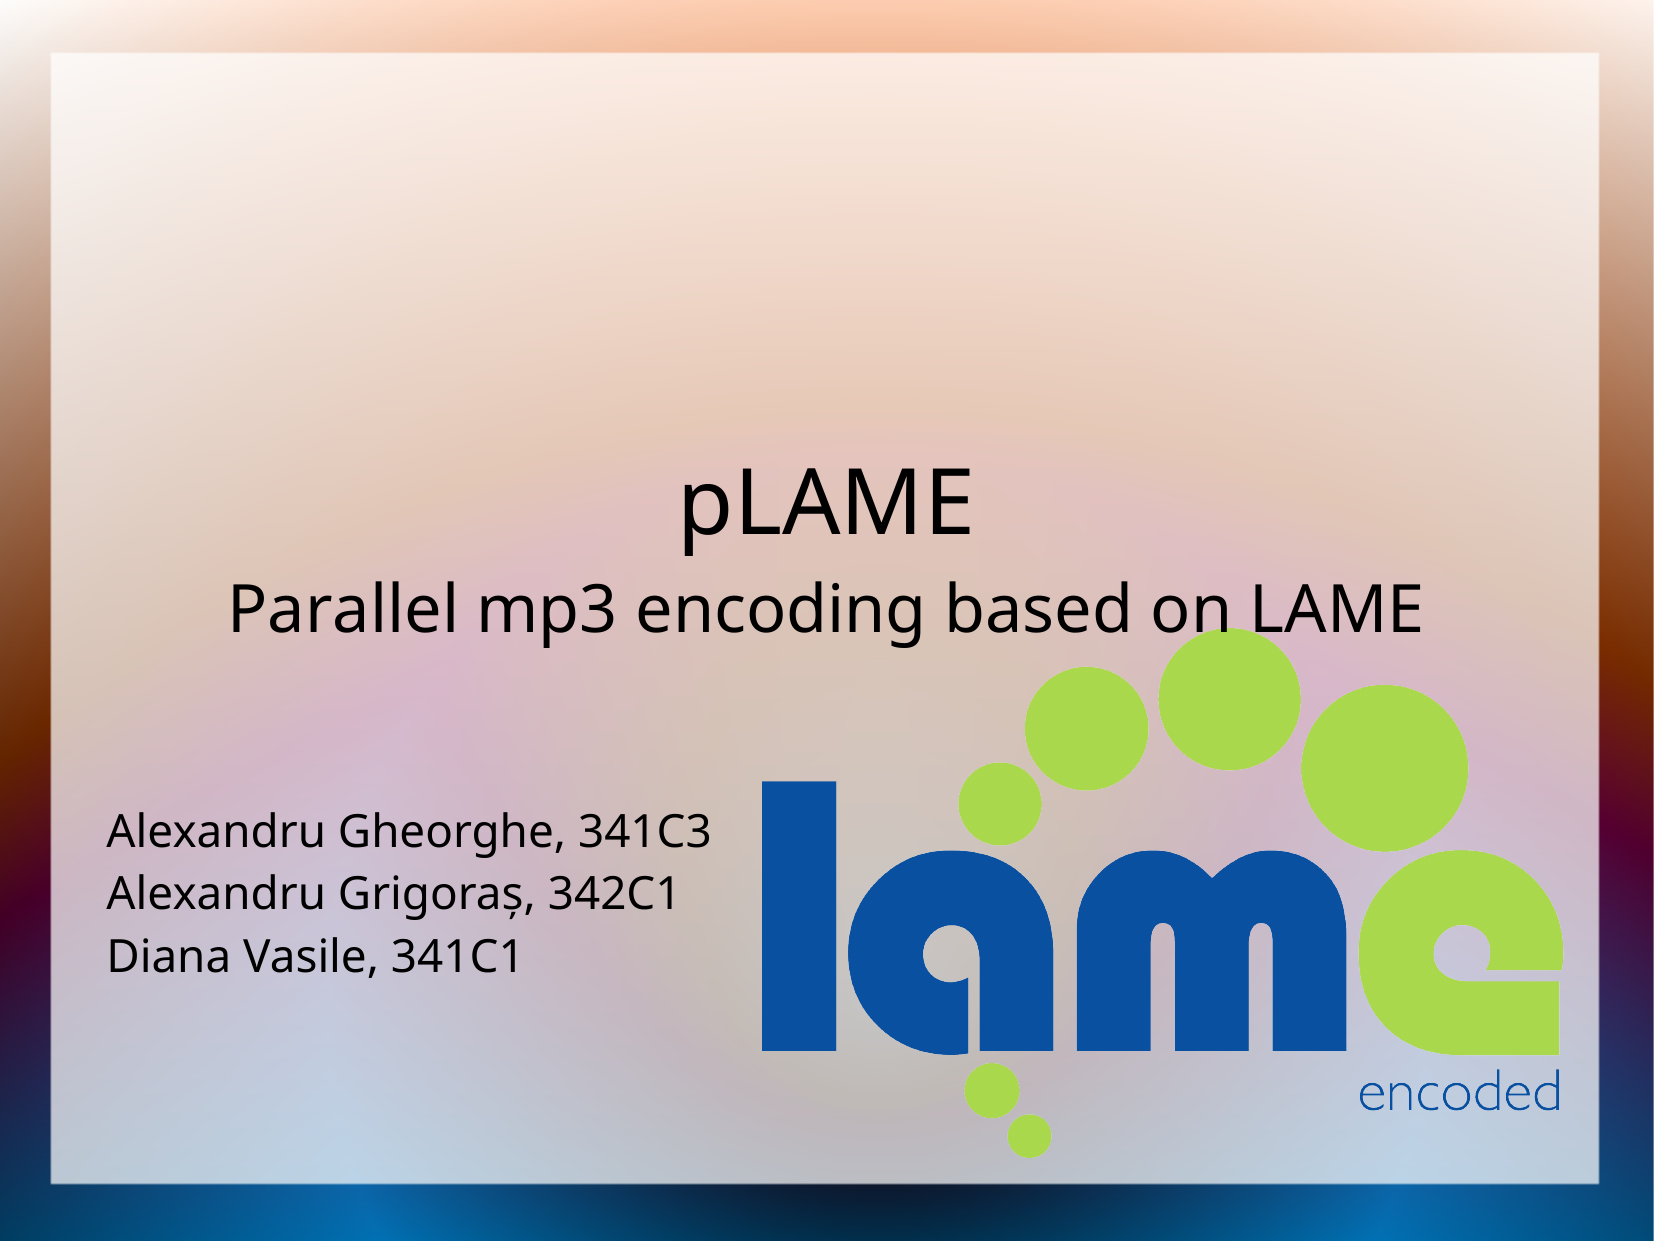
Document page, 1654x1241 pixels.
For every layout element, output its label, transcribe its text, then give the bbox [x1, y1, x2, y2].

picture [0, 0, 1654, 1241]
text_box Alexandru Gheorghe, 341C3 Alexandru Grigoraș, 342C1 Diana Vasile, 341C1 [91, 791, 881, 1016]
subtitle pLAME Parallel mp3 encoding based on LAME [82, 55, 1571, 1034]
